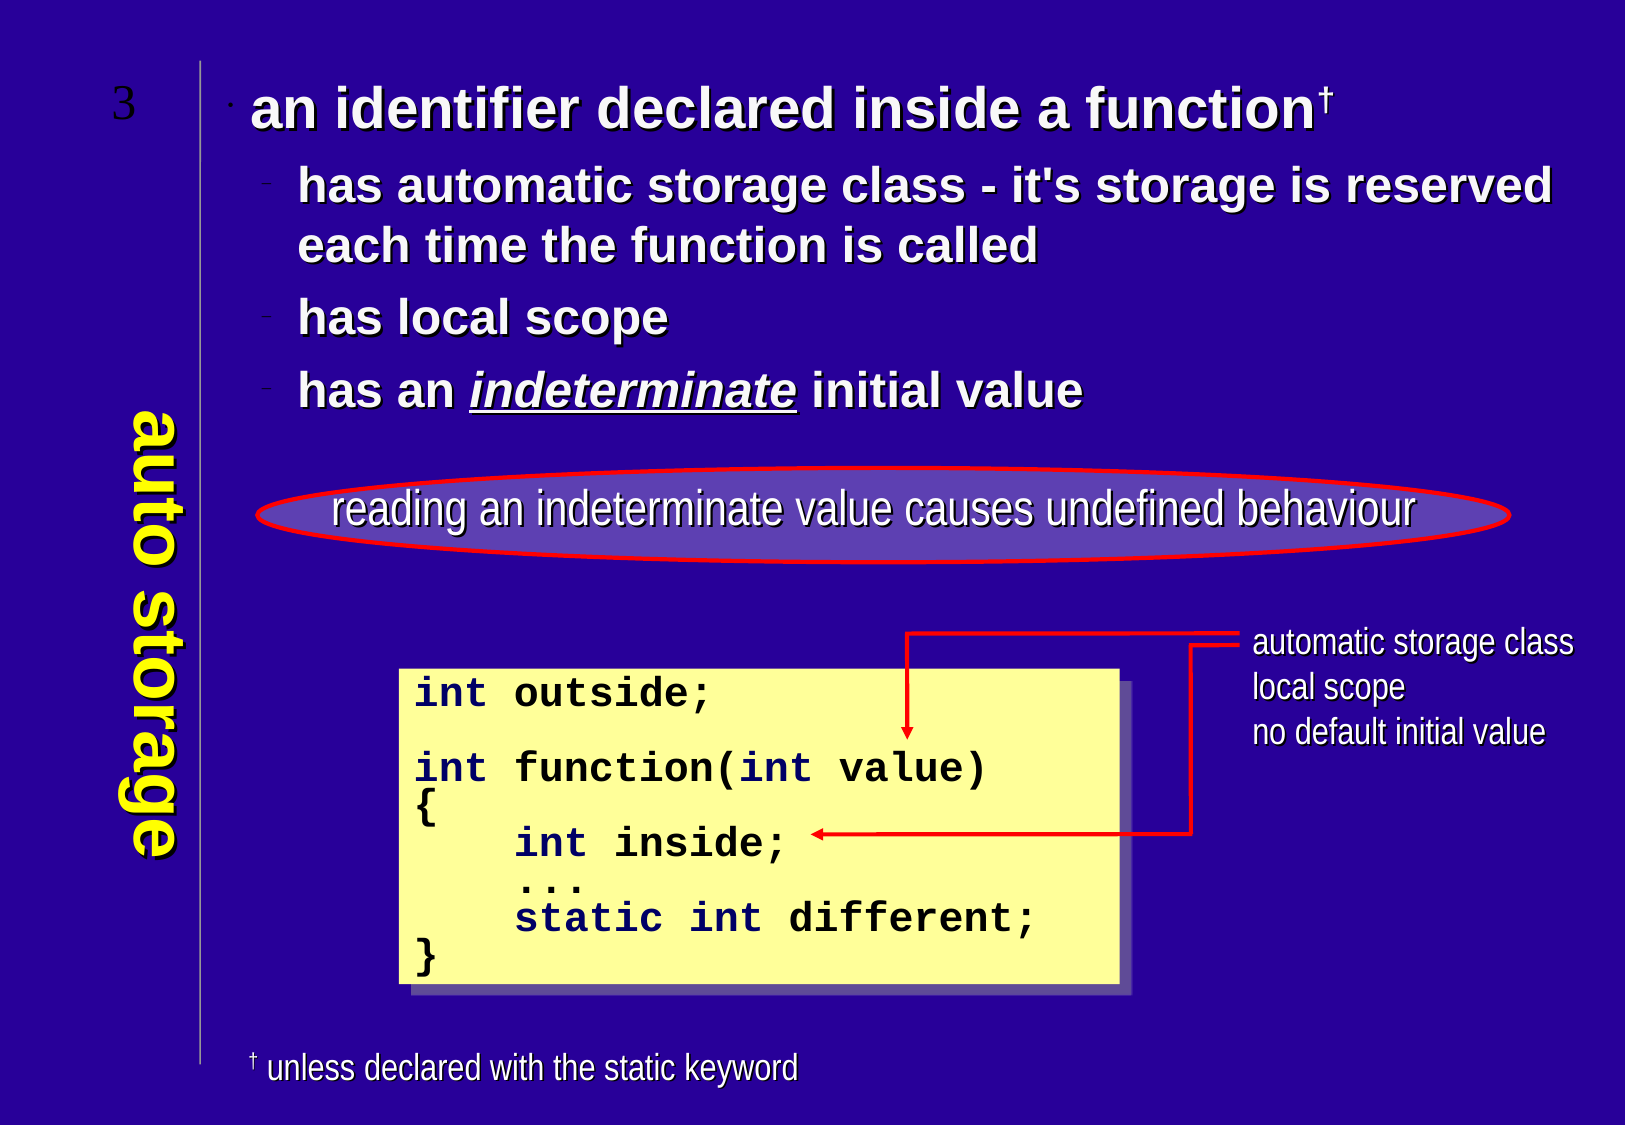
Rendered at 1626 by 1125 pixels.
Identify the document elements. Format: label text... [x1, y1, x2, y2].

text_box [388, 544, 1379, 563]
list an identifier declared inside a function† has automatic storage class - it's storage is reserved each time the function is called has local scope has an indeterminate initial value [212, 62, 1625, 1063]
text_box reading an indeterminate value causes undefined behaviour [316, 467, 1463, 544]
title auto storage [29, 147, 217, 1123]
text_box [1463, 497, 1510, 533]
text_box † unless declared with the static keyword [233, 1034, 1132, 1096]
text_box [257, 495, 316, 536]
text_box automatic storage class local scope no default initial value [1237, 609, 1616, 761]
text_box int outside; int function(int value) { int inside; ... static int different; } [398, 668, 1120, 985]
